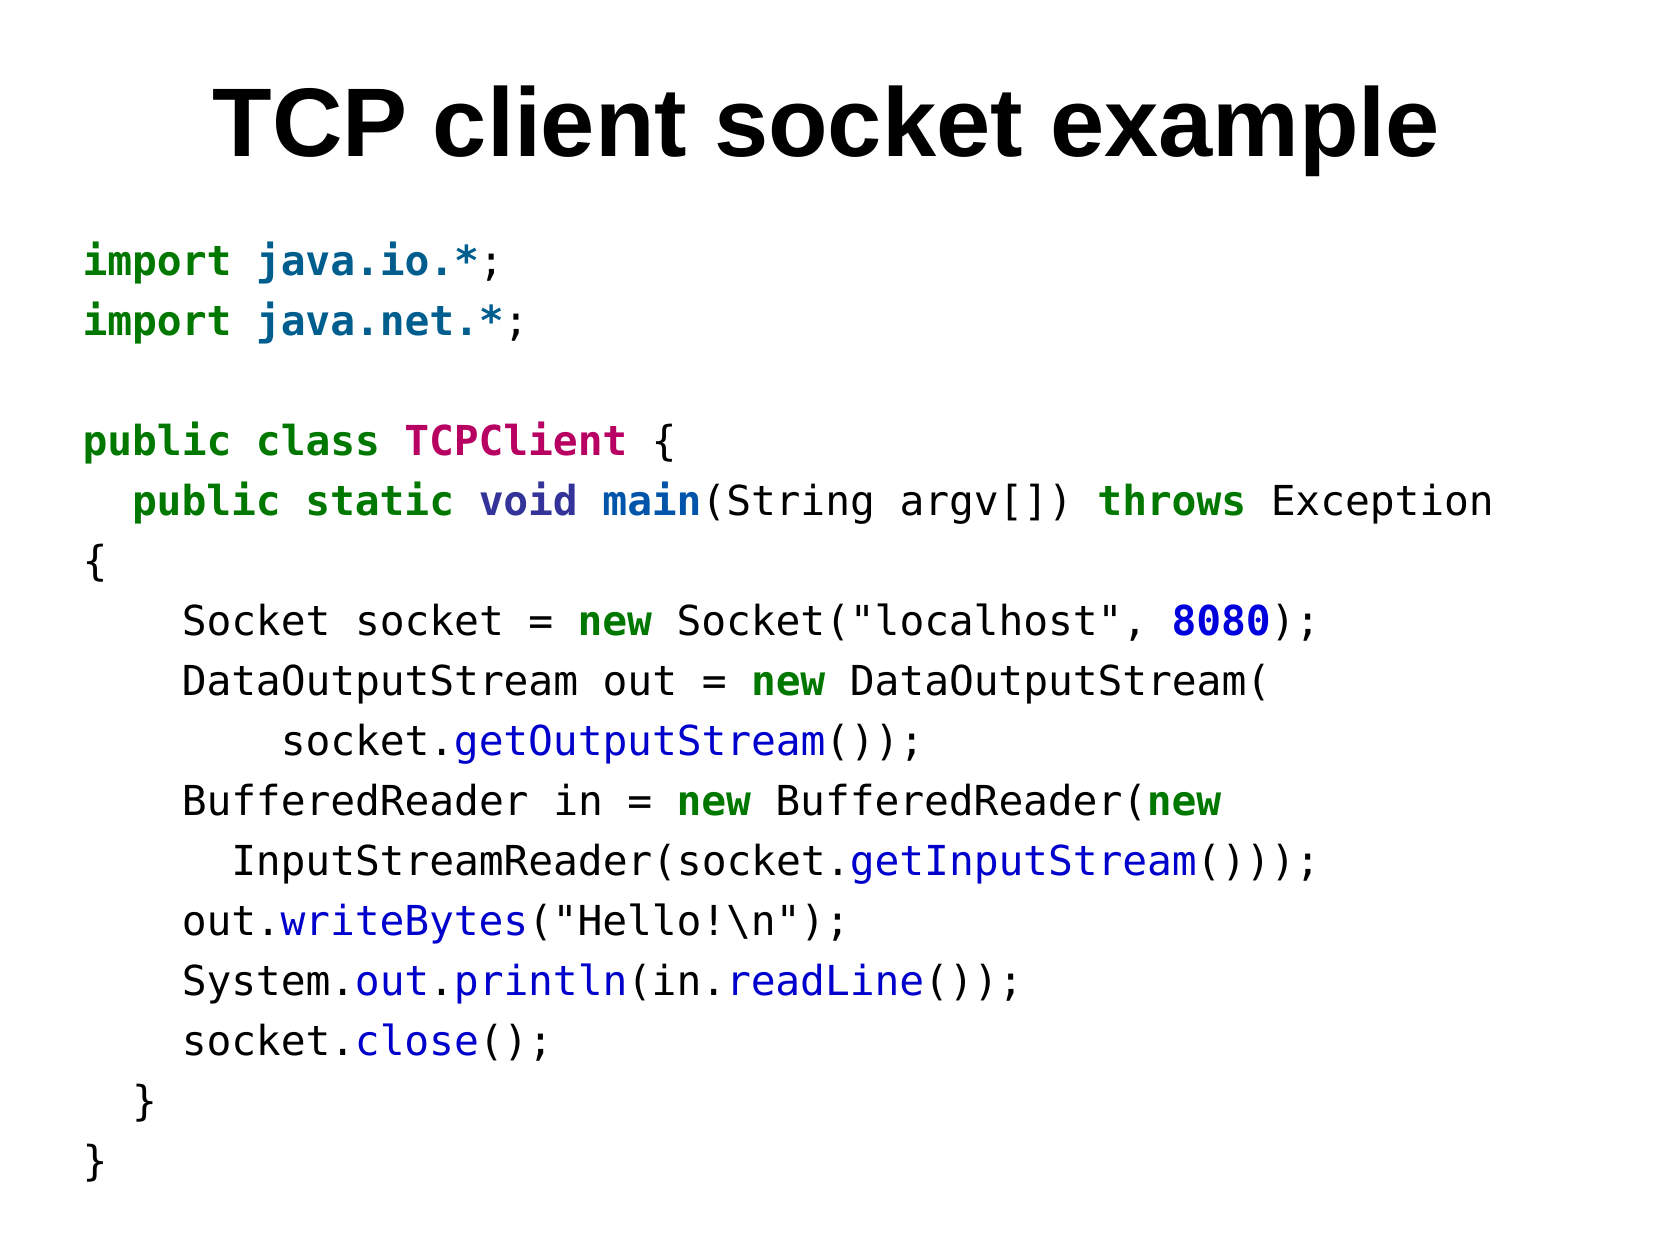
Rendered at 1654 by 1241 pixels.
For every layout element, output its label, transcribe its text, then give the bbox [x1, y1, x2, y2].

title TCP client socket example [82, 49, 1571, 196]
list import java.io.*; import java.net.*; public class TCPClient { public static void main(String argv[]) throws Exception { Socket socket = new Socket("localhost", 8080); DataOutputStream out = new DataOutputStream( socket.getOutputStream()); BufferedReader in = new BufferedReader(new InputStreamReader(socket.getInputStream())); out.writeBytes("Hello!\n"); System.out.println(in.readLine()); socket.close(); } } [82, 225, 1538, 1186]
